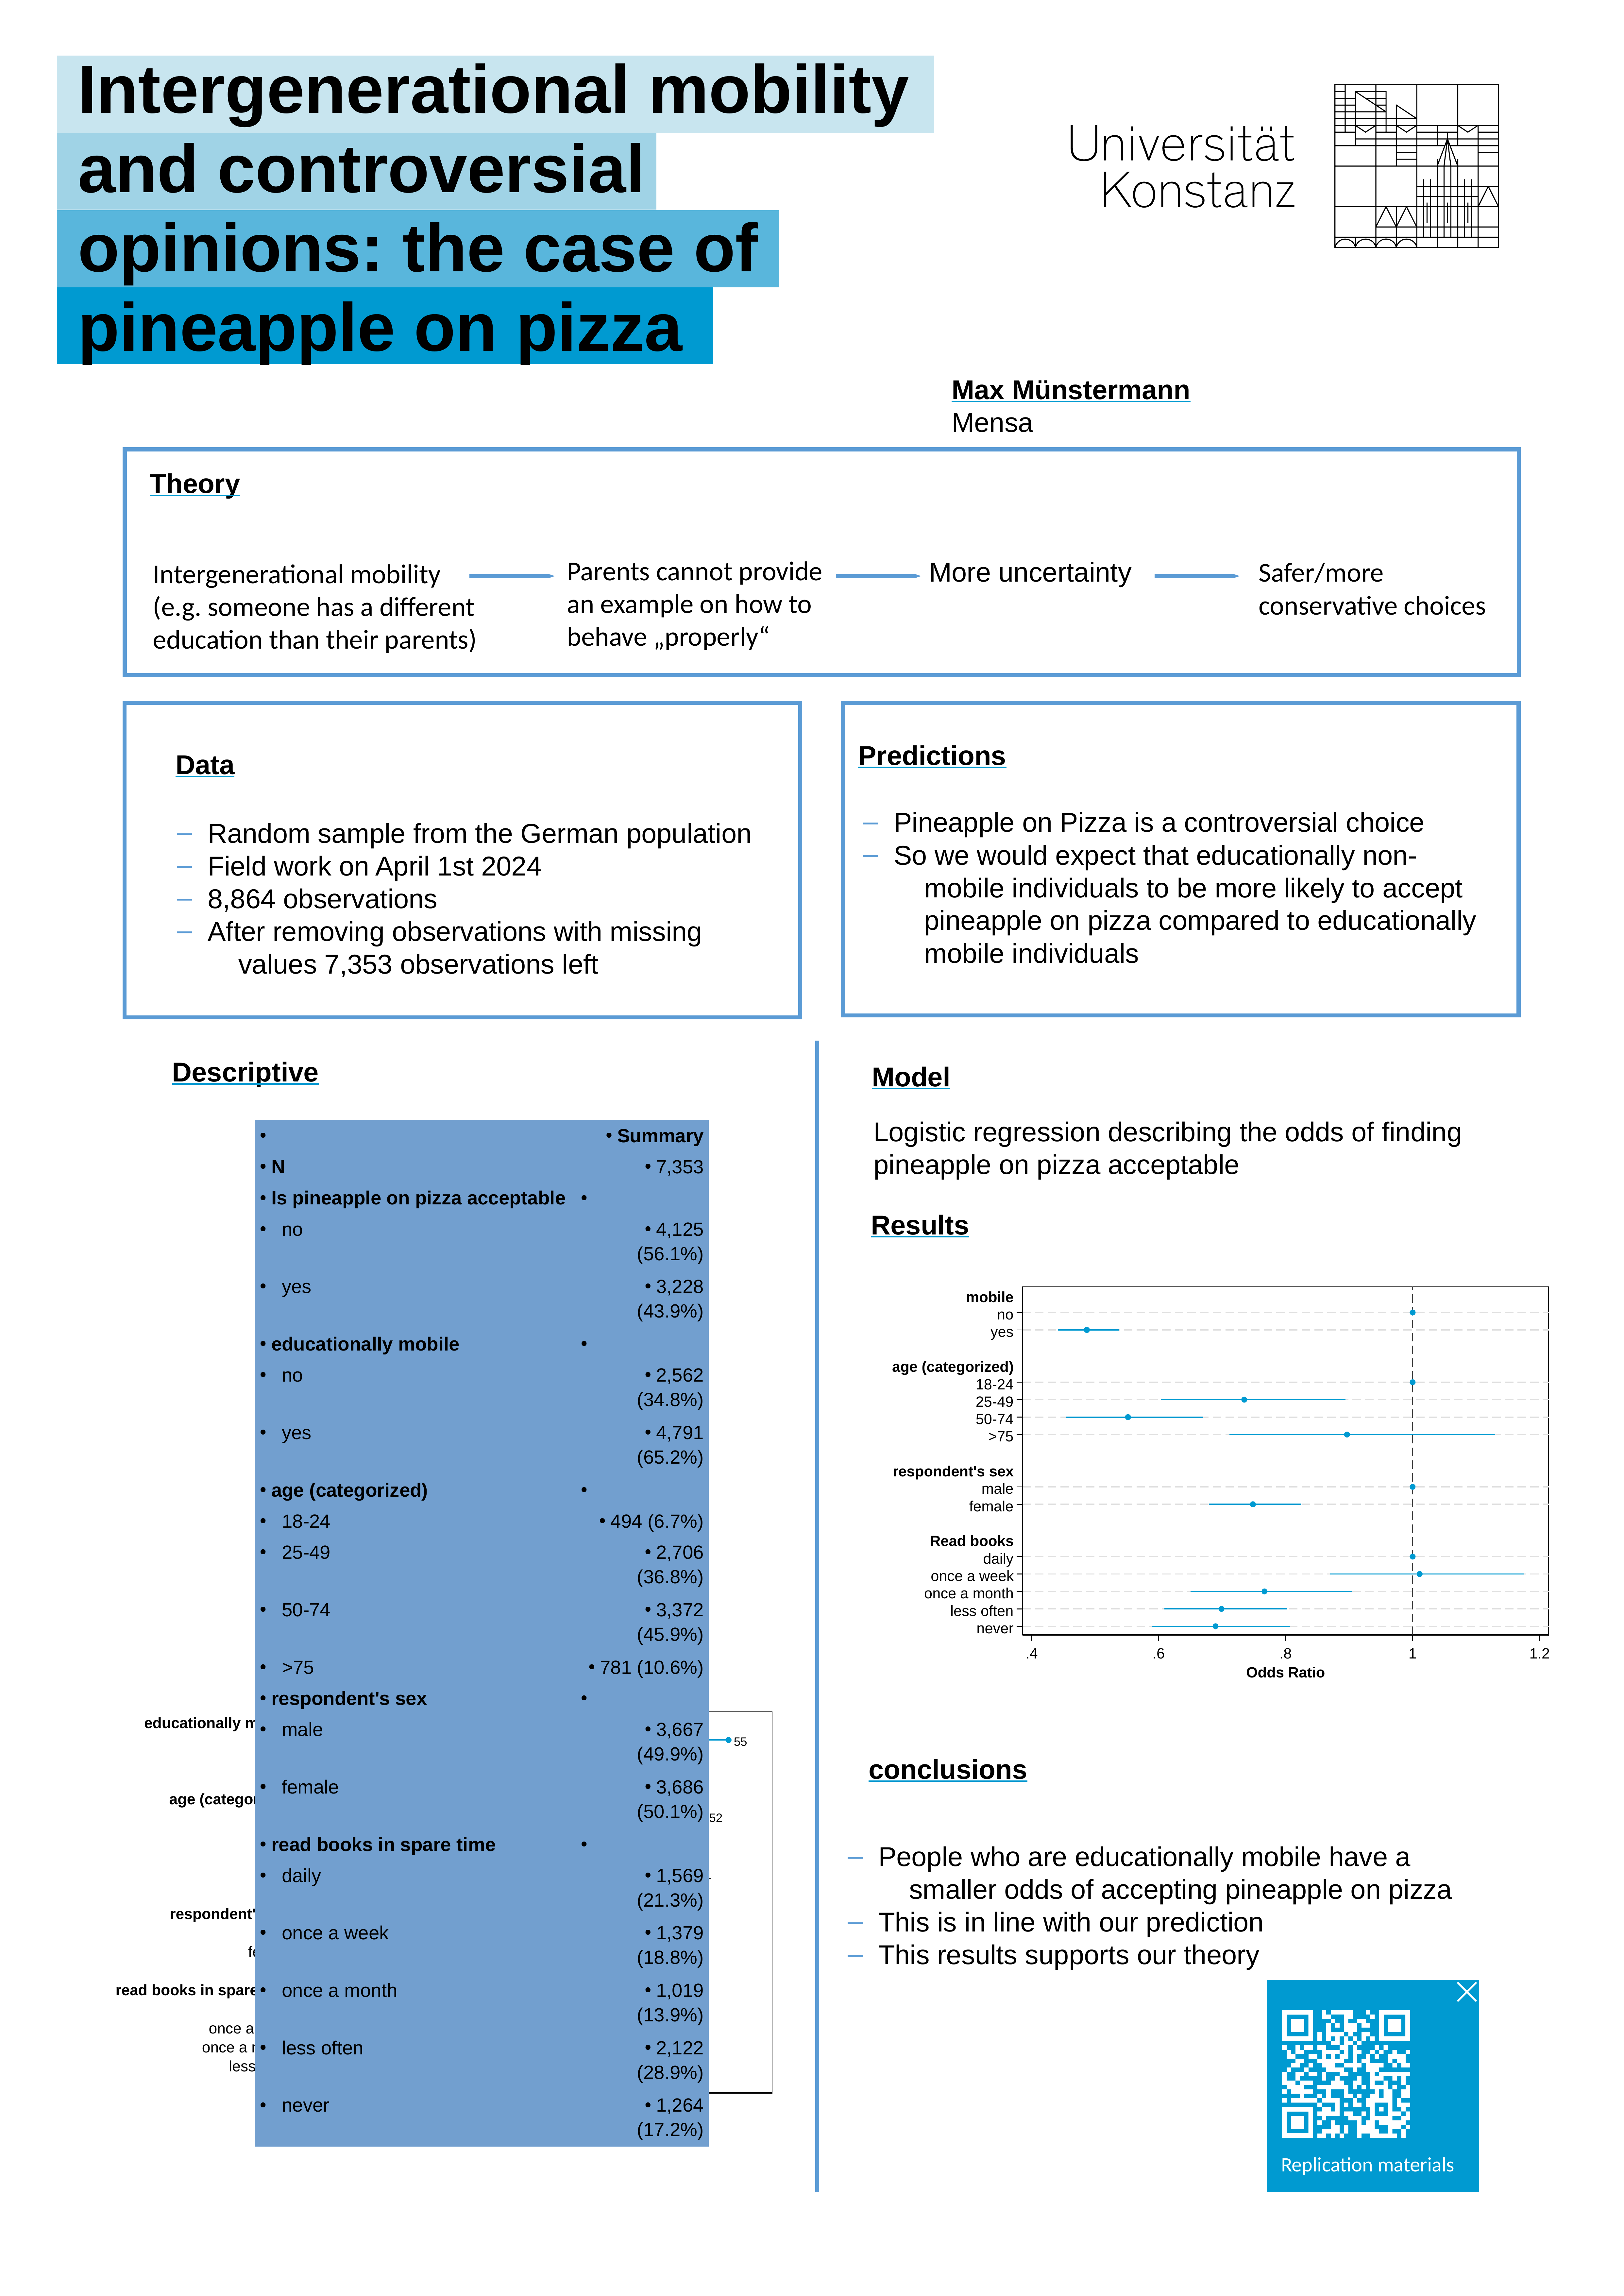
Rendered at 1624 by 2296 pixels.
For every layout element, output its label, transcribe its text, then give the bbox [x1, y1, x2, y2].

picture [1344, 2125, 1348, 2133]
picture [1331, 2019, 1335, 2023]
table_cell 781 (10.6%) [576, 1651, 709, 1682]
text_box [57, 56, 73, 210]
text_box conclusions [869, 1752, 1251, 1797]
picture [1375, 2046, 1379, 2049]
picture [1318, 2120, 1339, 2138]
table_cell less often [255, 2032, 576, 2089]
picture [1305, 2068, 1308, 2071]
table_cell 1,264 (17.2%) [576, 2089, 709, 2147]
picture [1353, 2099, 1361, 2107]
picture [1353, 2037, 1357, 2041]
table_cell 1,019 (13.9%) [576, 1974, 709, 2032]
picture [1371, 2037, 1375, 2041]
text_box Logistic regression describing the odds of finding pineapple on pizza acceptable [869, 1112, 1519, 1183]
table_header [255, 1120, 576, 1151]
picture [1393, 2063, 1396, 2067]
table_cell [576, 1328, 709, 1359]
picture [1366, 2010, 1370, 2014]
text_box [269, 322, 302, 364]
picture [1388, 2050, 1410, 2067]
picture [1309, 2063, 1313, 2067]
table_cell 1,379 (18.8%) [576, 1917, 709, 1974]
table_cell 50-74 [255, 1594, 576, 1651]
table_cell once a month [255, 1974, 576, 2032]
table_cell 4,791 (65.2%) [576, 1417, 709, 1474]
picture [1296, 2046, 1304, 2054]
picture [1379, 2050, 1383, 2054]
table_cell Is pineapple on pizza acceptable [255, 1182, 576, 1213]
picture [1406, 2050, 1410, 2054]
table_cell [576, 1828, 709, 1859]
picture [1362, 2112, 1366, 2116]
picture [1371, 2050, 1375, 2054]
picture [1287, 2050, 1295, 2058]
picture [1371, 2015, 1375, 2018]
table_cell educationally mobile [255, 1328, 576, 1359]
picture [1291, 2059, 1304, 2067]
text_box [1267, 1980, 1479, 2005]
picture [1322, 2072, 1326, 2080]
picture [1393, 2085, 1396, 2089]
text_box [530, 322, 713, 364]
table_cell 3,228 (43.9%) [576, 1270, 709, 1328]
text_box Replication materials [1267, 2005, 1479, 2192]
text_box [919, 56, 934, 133]
picture [1362, 2032, 1370, 2041]
table_cell 1,569 (21.3%) [576, 1859, 709, 1917]
picture [1357, 2019, 1370, 2027]
picture [1309, 2054, 1317, 2058]
picture [709, 1696, 792, 2133]
picture [1282, 2046, 1286, 2049]
picture [1318, 2037, 1352, 2076]
table_cell age (categorized) [255, 1474, 576, 1505]
text_box [229, 334, 241, 345]
table_cell respondent's sex [255, 1682, 576, 1713]
text_box [370, 322, 384, 329]
text_box [530, 322, 545, 345]
picture [1331, 2010, 1357, 2036]
table_cell 2,706 (36.8%) [576, 1536, 709, 1594]
text_box [92, 322, 107, 345]
text_box [57, 210, 83, 364]
picture [1384, 2046, 1388, 2049]
text_box [311, 322, 326, 345]
picture [1379, 2010, 1410, 2041]
table_cell 7,353 [576, 1151, 709, 1182]
picture [1344, 2054, 1410, 2138]
picture [1401, 2085, 1410, 2098]
text_box Intergenerational mobility and controversial opinions: the case of pineapple on pizza [73, 48, 919, 322]
table_cell 2,562 (34.8%) [576, 1359, 709, 1417]
text_box [656, 334, 668, 345]
table_cell never [255, 2089, 576, 2147]
table_cell 3,372 (45.9%) [576, 1594, 709, 1651]
text_box [92, 322, 260, 364]
picture [1318, 2120, 1322, 2124]
text_box Predictions [858, 738, 1240, 774]
table_cell 4,125 (56.1%) [576, 1213, 709, 1270]
table_cell [576, 1182, 709, 1213]
picture [64, 1696, 255, 2133]
table_cell 2,122 (28.9%) [576, 2032, 709, 2089]
table_cell 25-49 [255, 1536, 576, 1594]
picture [1375, 2054, 1379, 2058]
table_cell 18-24 [255, 1505, 576, 1536]
text_box More uncertainty [924, 552, 1143, 590]
picture [1344, 2046, 1361, 2071]
text_box [192, 322, 206, 329]
table_cell 494 (6.7%) [576, 1505, 709, 1536]
table_cell N [255, 1151, 576, 1182]
picture [1318, 2094, 1322, 2098]
table_cell [576, 1474, 709, 1505]
text_box [311, 322, 521, 364]
picture [1357, 2041, 1361, 2045]
picture [1282, 2010, 1313, 2041]
table_cell female [255, 1771, 576, 1828]
text_box Theory [149, 466, 532, 502]
picture [1309, 2072, 1317, 2076]
picture [1340, 2134, 1344, 2138]
picture [1318, 2032, 1322, 2041]
picture [1327, 2024, 1344, 2045]
table_cell yes [255, 1417, 576, 1474]
picture [1282, 2099, 1286, 2102]
picture [858, 1271, 1568, 1697]
picture [1282, 2072, 1317, 2102]
table_cell 3,686 (50.1%) [576, 1771, 709, 1828]
text_box Intergenerational mobility (e.g. someone has a different education than their parents) [148, 553, 492, 658]
text_box Random sample from the German population Field work on April 1st 2024 8,864 observations After removing observations with missing values 7,353 observations left [172, 813, 779, 983]
table_header Summary [576, 1120, 709, 1151]
picture [1305, 2046, 1313, 2049]
picture [1344, 2103, 1348, 2107]
table_cell >75 [255, 1651, 576, 1682]
text_box [426, 322, 443, 345]
picture [1335, 2024, 1339, 2027]
picture [1318, 2103, 1322, 2107]
picture [1406, 2125, 1410, 2129]
table_cell once a week [255, 1917, 576, 1974]
text_box Parents cannot provide an example on how to behave „properly“ [562, 551, 859, 655]
text_box Safer/more conservative choices [1254, 552, 1498, 623]
table_cell no [255, 1213, 576, 1270]
picture [1362, 2085, 1366, 2089]
text_box Data [175, 747, 557, 783]
table_cell read books in spare time [255, 1828, 576, 1859]
text_box [269, 322, 284, 345]
table_cell 3,667 (49.9%) [576, 1713, 709, 1771]
picture [1397, 2099, 1410, 2111]
table_cell daily [255, 1859, 576, 1917]
picture [1287, 2068, 1291, 2071]
table_cell no [255, 1359, 576, 1417]
picture [1282, 2107, 1313, 2138]
text_box People who are educationally mobile have a smaller odds of accepting pineapple on pizza This is in line with our prediction This results supports our theory [843, 1836, 1510, 1974]
text_box Max Münstermann Mensa [952, 372, 1333, 408]
picture [1318, 2076, 1352, 2120]
text_box Pineapple on Pizza is a controversial choice So we would expect that educationally non-mobile individuals to be more likely to accept pineapple on pizza compared to educationally mobile individuals [858, 802, 1483, 973]
picture [1322, 2010, 1330, 2018]
text_box Descriptive [172, 1054, 554, 1078]
picture [1401, 2129, 1405, 2138]
text_box Results [871, 1207, 1253, 1252]
table_cell [576, 1682, 709, 1713]
table_cell male [255, 1713, 576, 1771]
picture [1296, 2072, 1304, 2080]
text_box Model [871, 1059, 1254, 1104]
picture [1357, 2094, 1361, 2098]
picture [1353, 2076, 1361, 2089]
table_cell yes [255, 1270, 576, 1328]
picture [1282, 2090, 1286, 2094]
